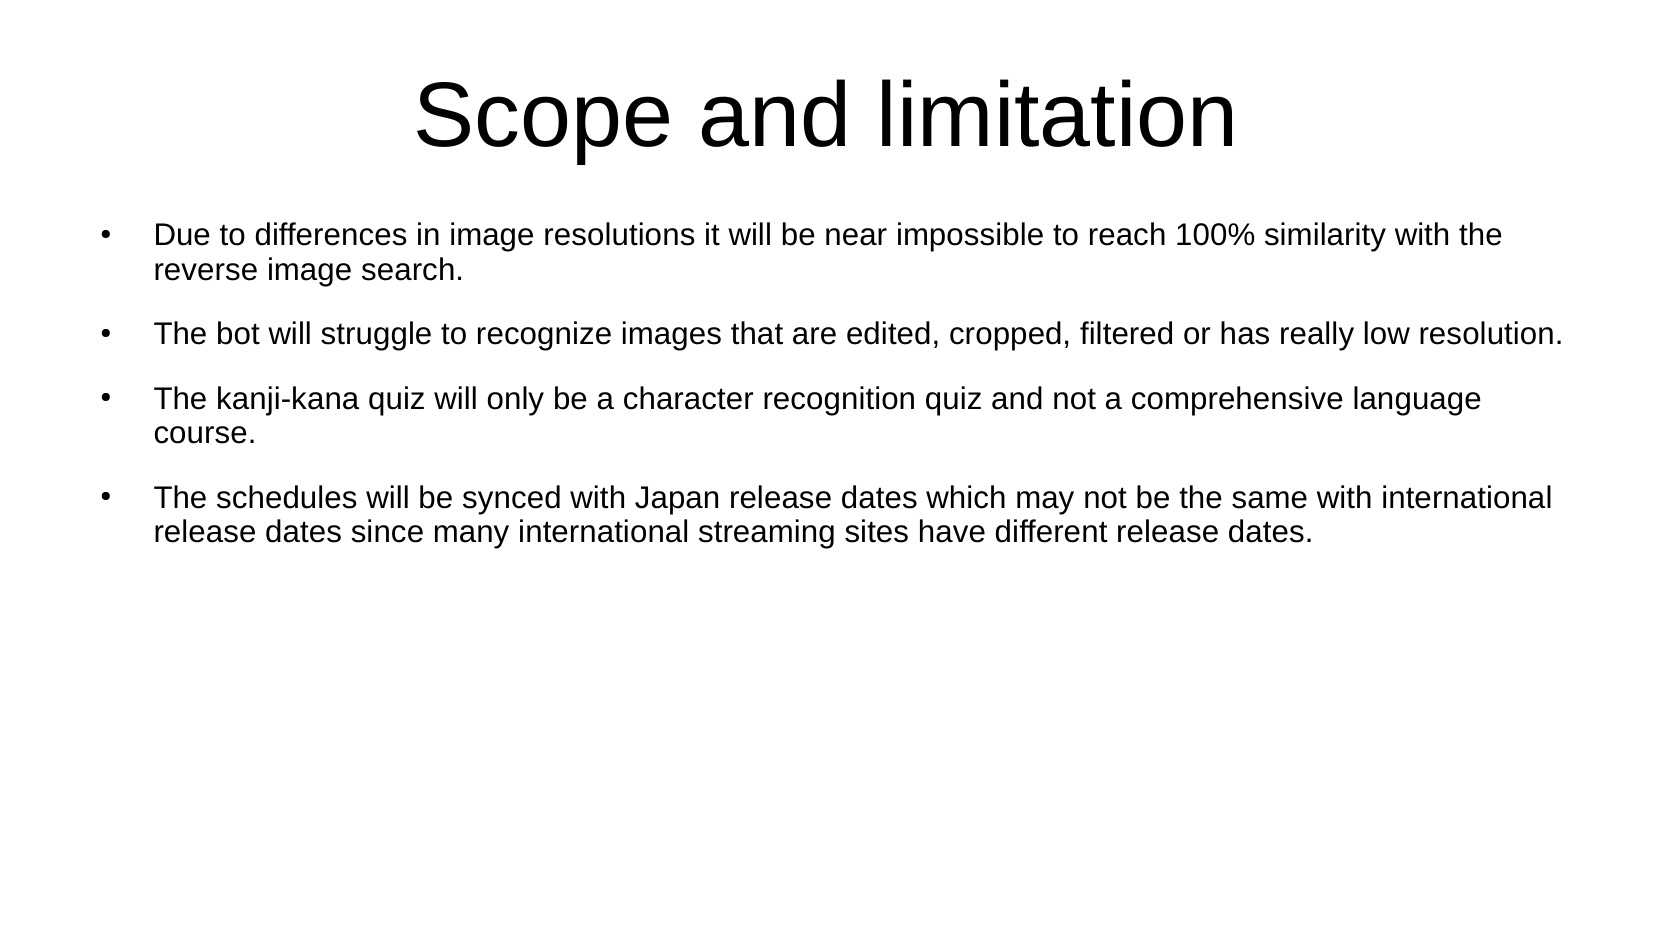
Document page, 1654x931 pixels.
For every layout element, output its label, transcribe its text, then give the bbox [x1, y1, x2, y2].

title Scope and limitation [82, 37, 1571, 193]
list Due to differences in image resolutions it will be near impossible to reach 100% similarity with the reverse image search. The bot will struggle to recognize images that are edited, cropped, filtered or has really low resolution. The kanji-kana quiz will only be a character recognition quiz and not a comprehensive language course. The schedules will be synced with Japan release dates which may not be the same with international release dates since many international streaming sites have different release dates. [82, 217, 1571, 758]
